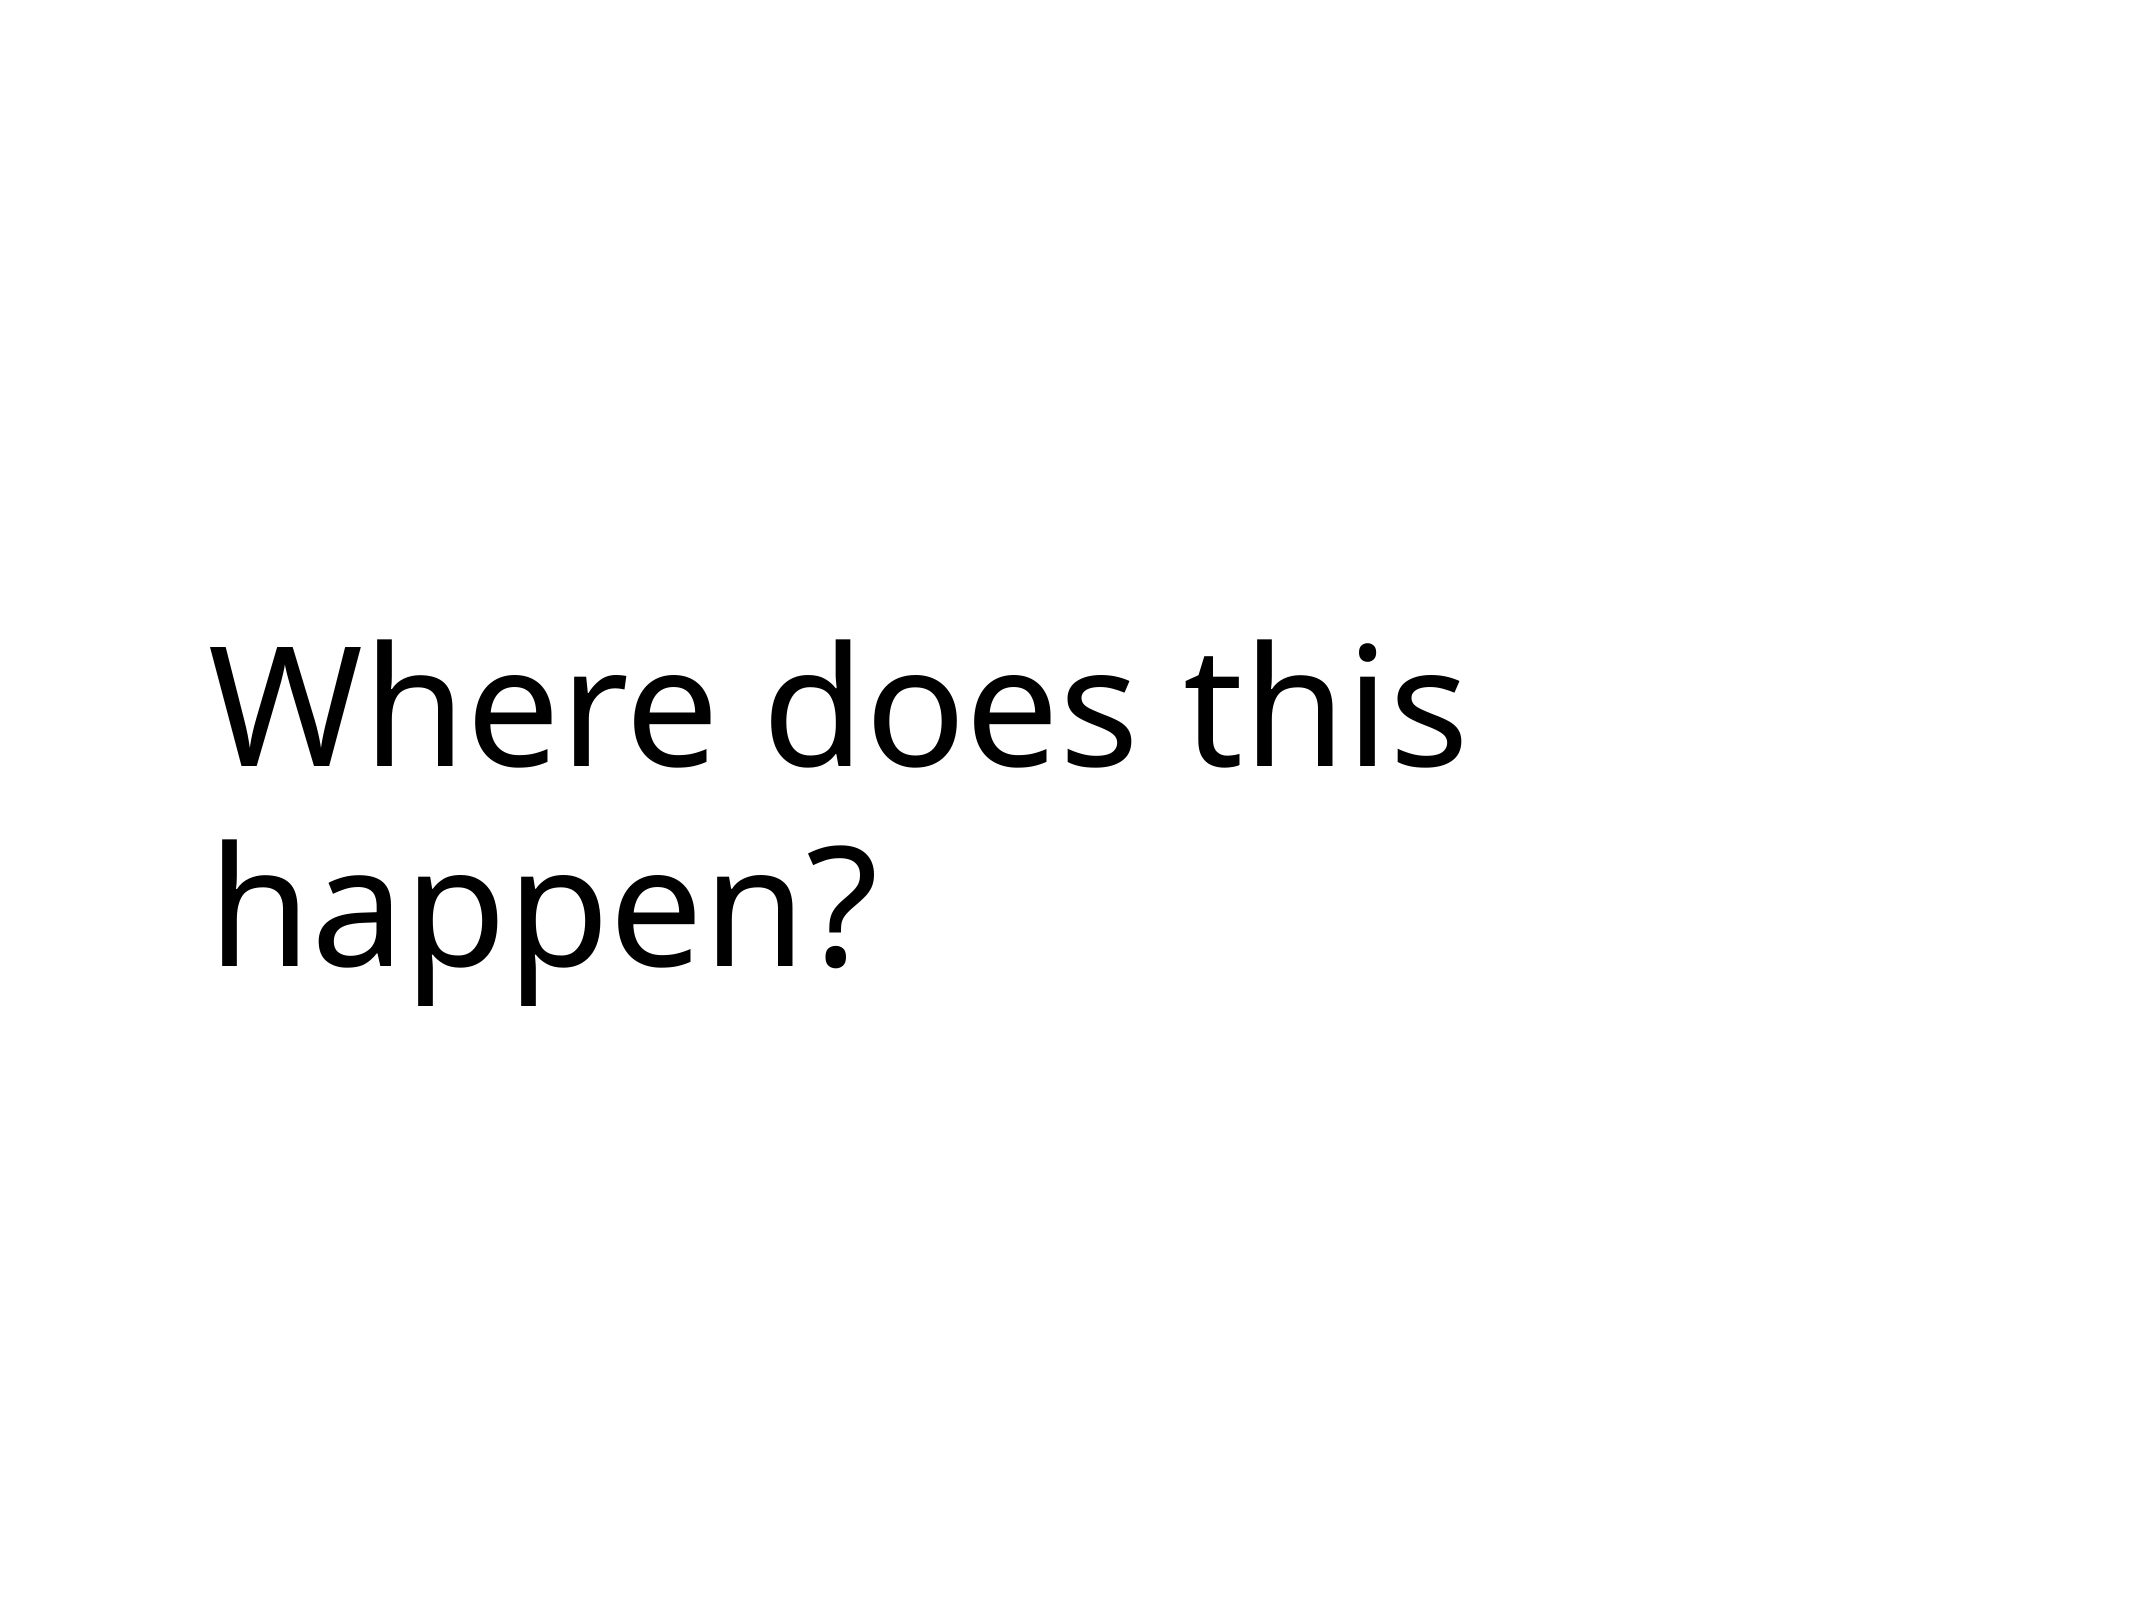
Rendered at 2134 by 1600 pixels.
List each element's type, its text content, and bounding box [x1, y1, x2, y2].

title Where does this happen? [208, 529, 1925, 1071]
